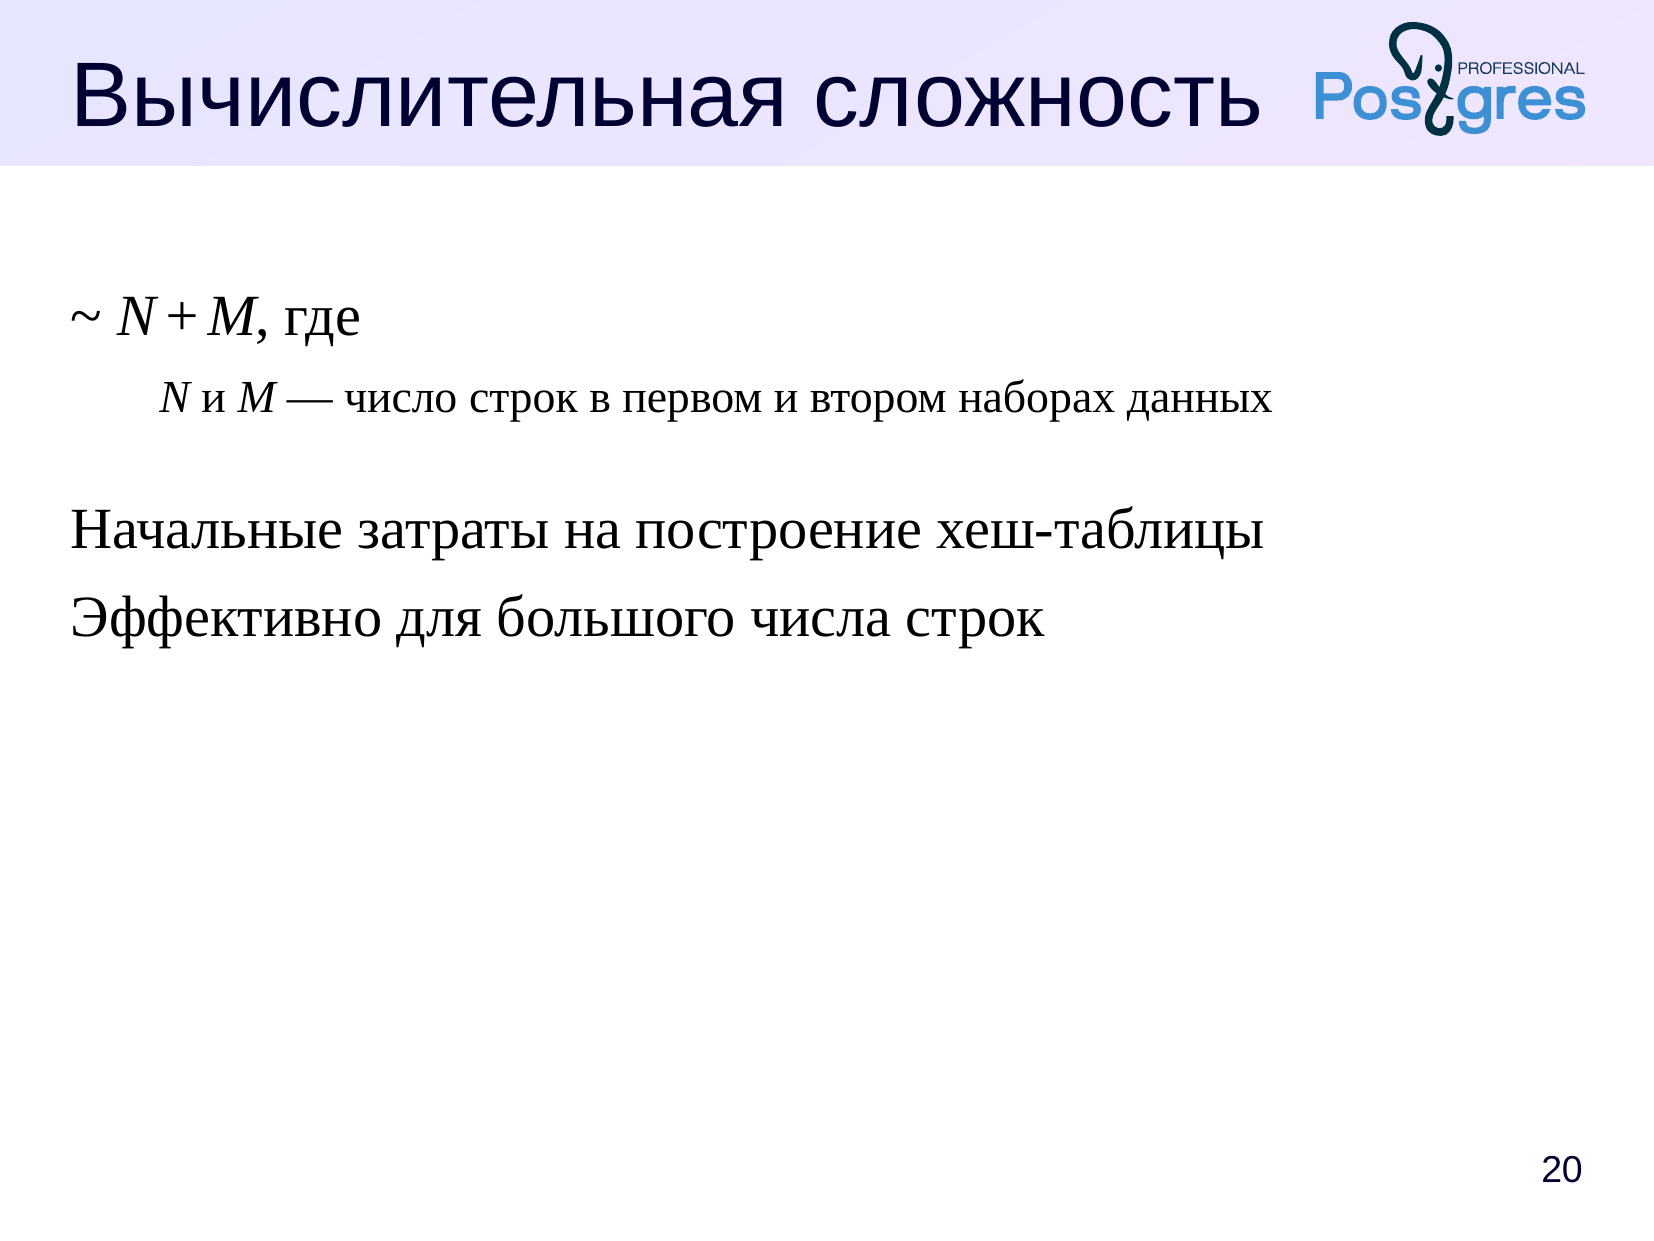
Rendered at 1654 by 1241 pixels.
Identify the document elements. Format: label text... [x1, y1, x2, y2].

list ~ N+M, где N и M — число строк в первом и втором наборах данных Начальные затраты на построение хеш-таблицы Эффективно для большого числа строк [70, 283, 1583, 1141]
title Вычислительная сложность [70, 43, 1276, 147]
